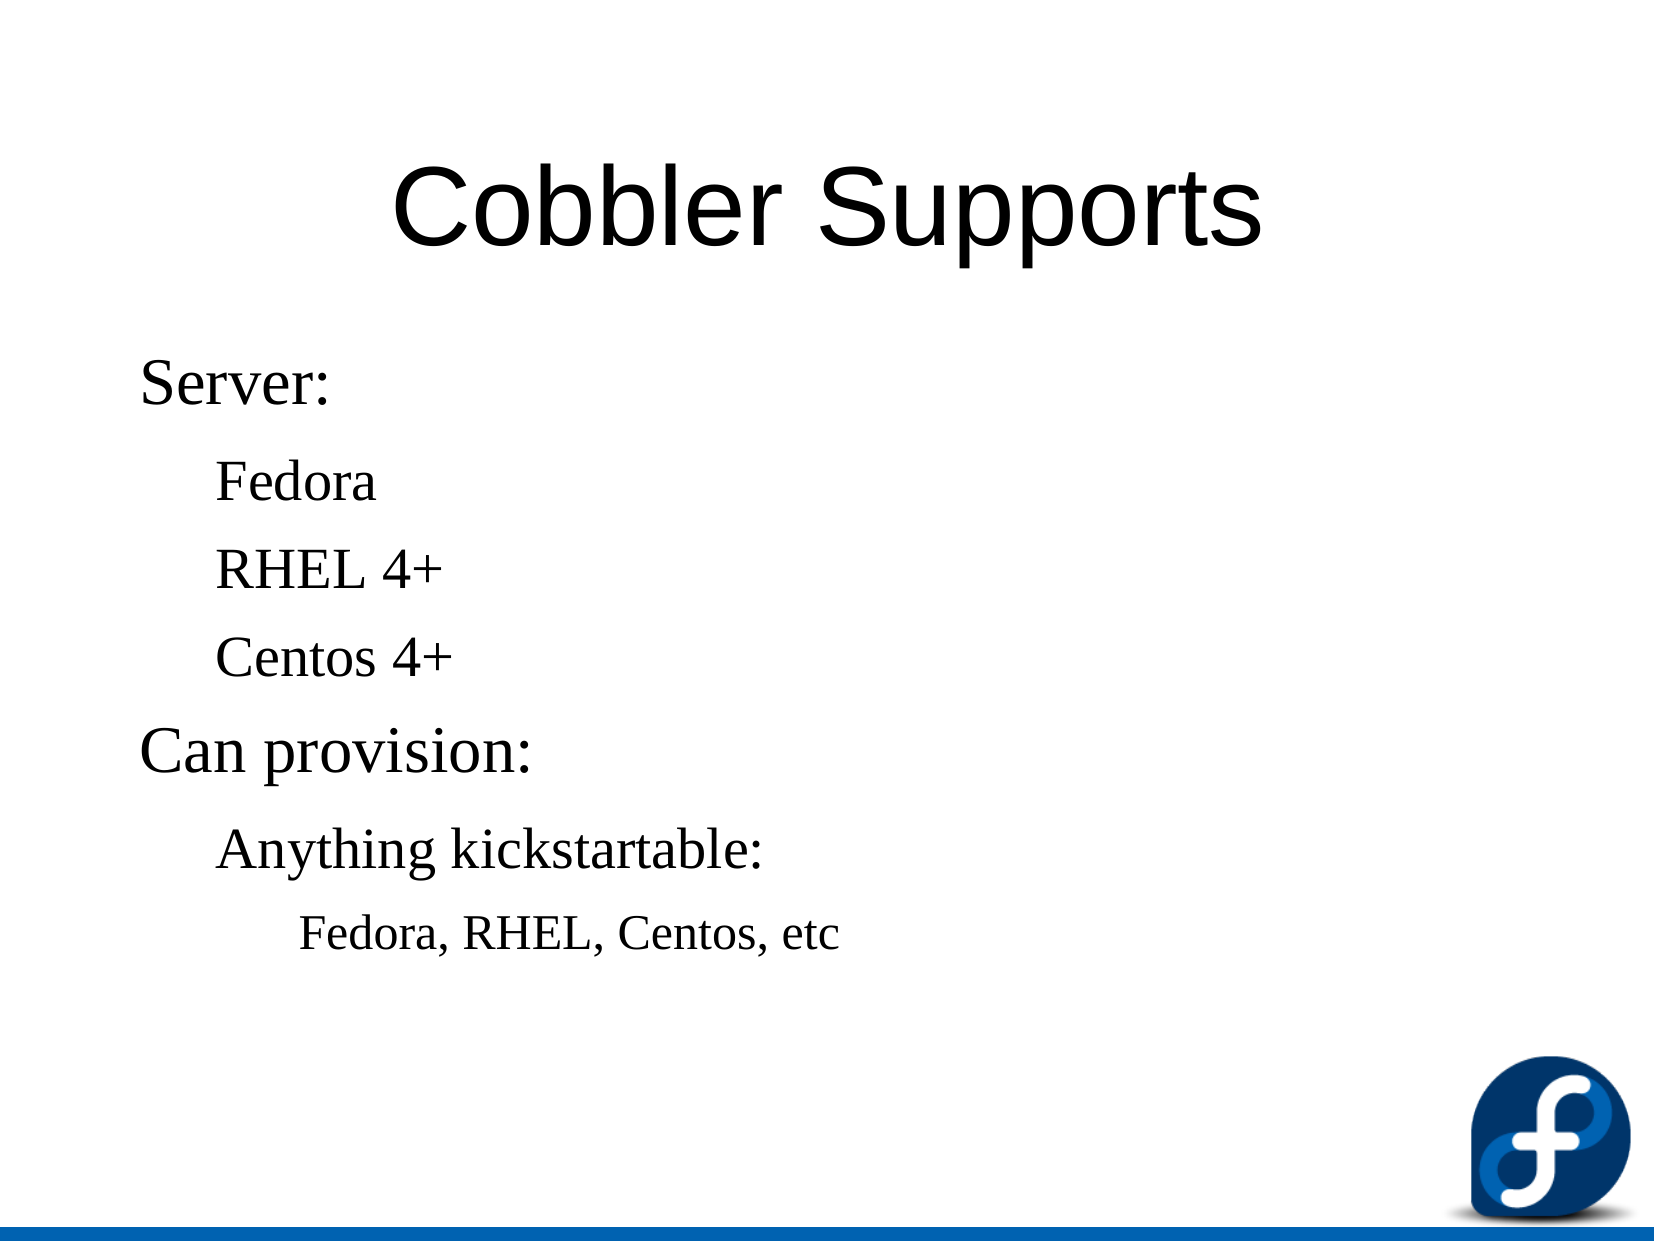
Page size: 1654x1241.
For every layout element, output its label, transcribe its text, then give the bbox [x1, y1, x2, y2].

picture [1438, 1055, 1645, 1229]
title Cobbler Supports [121, 110, 1534, 303]
list Server: Fedora RHEL 4+ Centos 4+ Can provision: Anything kickstartable: Fedora, RHEL, Centos, etc [121, 344, 1534, 1112]
